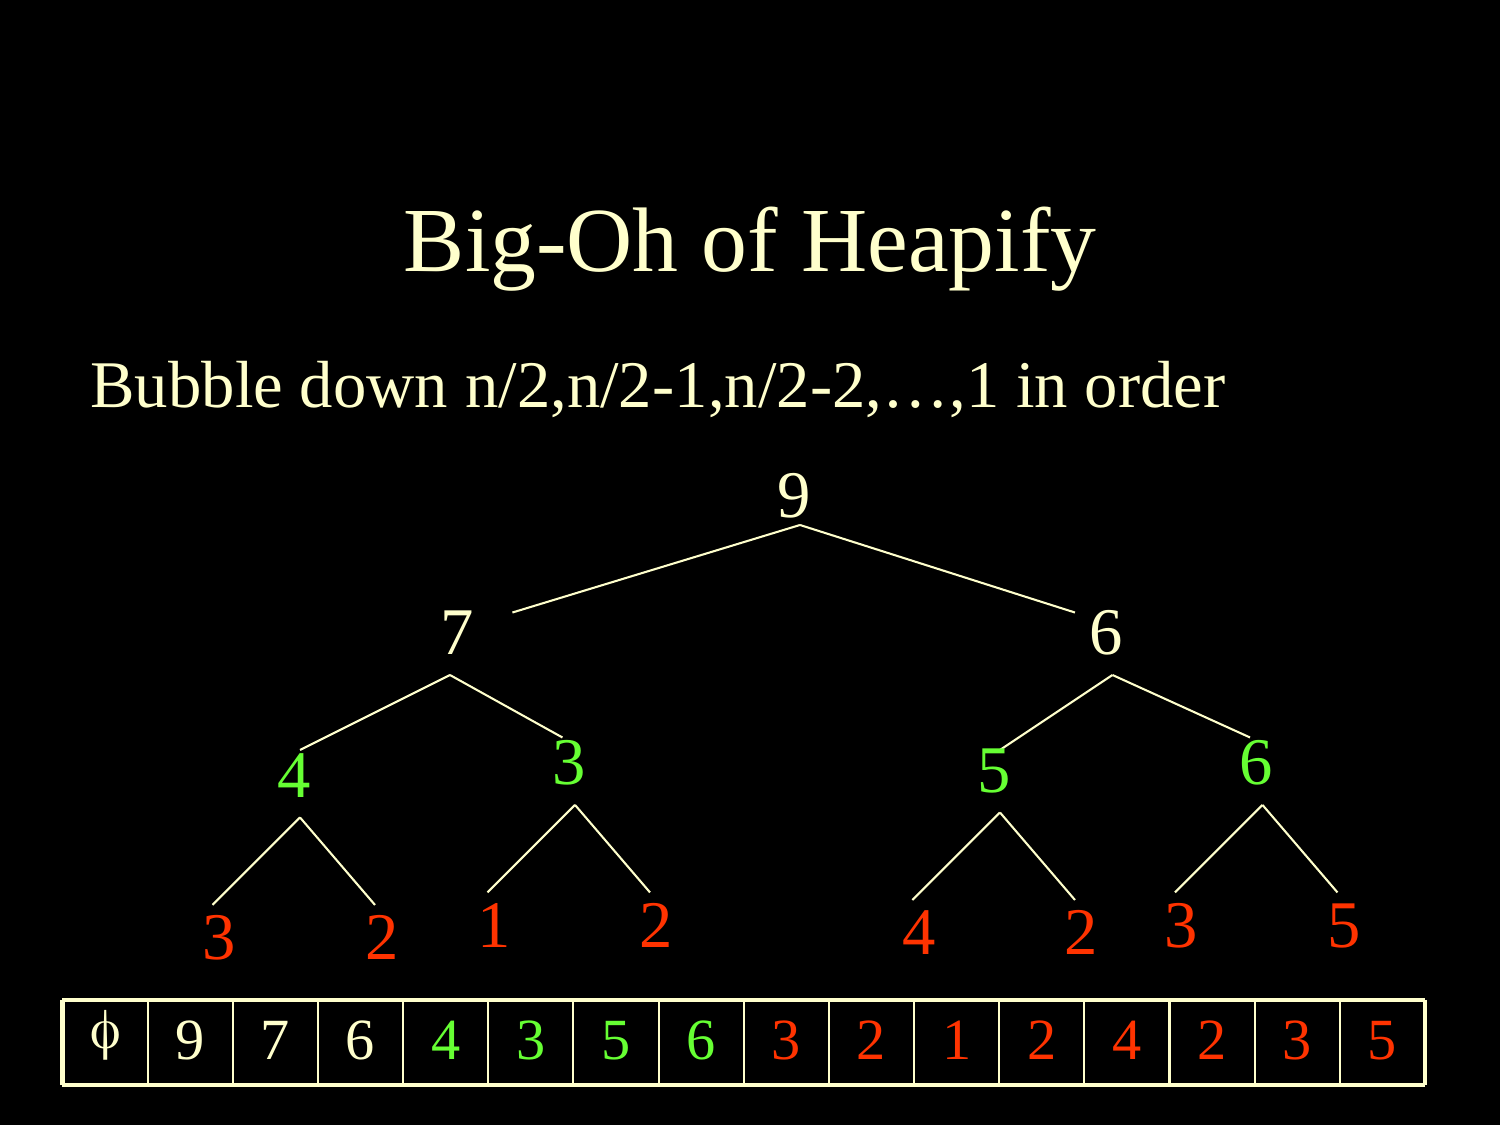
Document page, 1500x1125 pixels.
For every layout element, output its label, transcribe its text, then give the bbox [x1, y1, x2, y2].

text_box 2 [1171, 1002, 1254, 1083]
text_box 5 [574, 1002, 658, 1083]
text_box 2 [625, 879, 689, 970]
title Big-Oh of Heapify [22, 145, 1480, 336]
text_box 4 [887, 887, 951, 977]
text_box 5 [962, 724, 1026, 815]
text_box 4 [404, 1002, 487, 1083]
text_box 9 [762, 449, 826, 535]
text_box 6 [1225, 717, 1289, 807]
text_box 1 [462, 879, 526, 970]
text_box 4 [1085, 1002, 1168, 1083]
text_box 4 [262, 729, 326, 820]
text_box  [65, 1002, 147, 1083]
text_box 2 [830, 1002, 913, 1083]
text_box 3 [537, 717, 601, 807]
text_box 6 [1075, 587, 1139, 677]
text_box 2 [1000, 1002, 1083, 1083]
text_box 9 [149, 1002, 232, 1083]
list Bubble down n/2,n/2-1,n/2-2,…,1 in order [75, 347, 1482, 438]
text_box 5 [1312, 879, 1376, 970]
text_box 3 [1256, 1002, 1339, 1083]
text_box 1 [915, 1002, 998, 1083]
text_box 6 [660, 1002, 743, 1083]
text_box 7 [234, 1002, 317, 1083]
text_box 3 [489, 1002, 572, 1083]
text_box 2 [1050, 887, 1114, 977]
text_box 3 [745, 1002, 828, 1083]
text_box 3 [1150, 879, 1214, 970]
text_box 6 [319, 1002, 402, 1083]
text_box 3 [187, 892, 251, 982]
text_box 9 [762, 527, 826, 540]
text_box 2 [350, 892, 414, 982]
text_box 5 [1341, 1002, 1423, 1083]
text_box 7 [425, 587, 489, 677]
